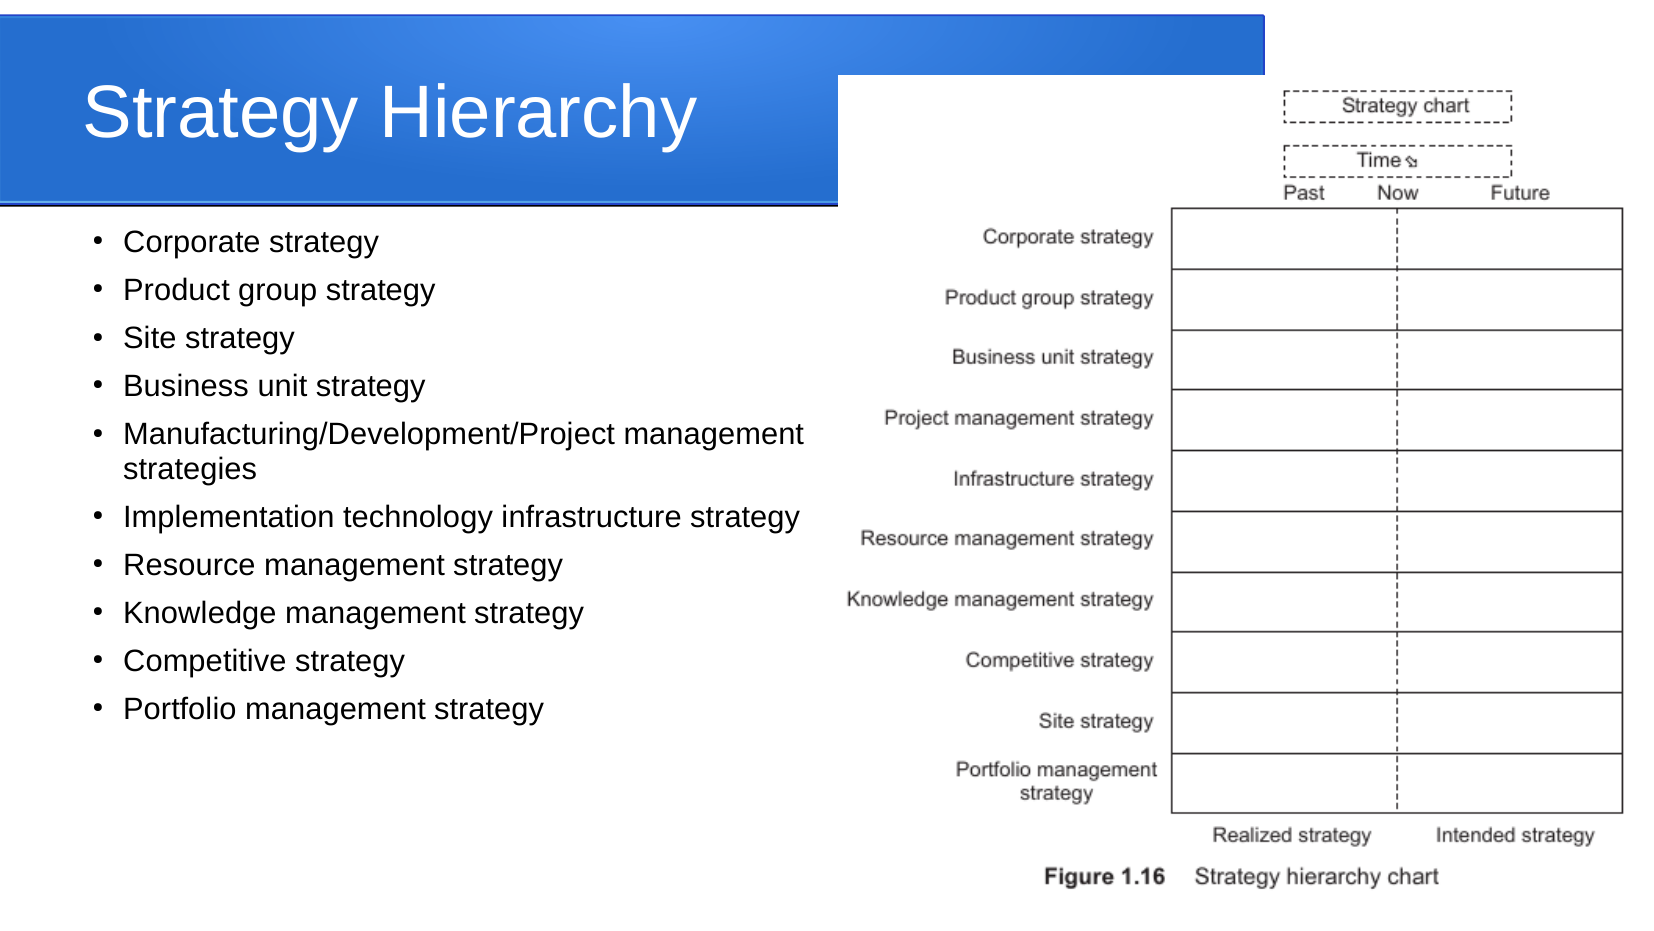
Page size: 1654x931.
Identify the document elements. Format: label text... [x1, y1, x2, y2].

list Corporate strategy Product group strategy Site strategy Business unit strategy Manufacturing/Development/Project management strategies Implementation technology infrastructure strategy Resource management strategy Knowledge management strategy Competitive strategy Portfolio management strategy [82, 224, 809, 764]
picture [838, 75, 1636, 901]
title Strategy Hierarchy [82, 35, 1235, 189]
